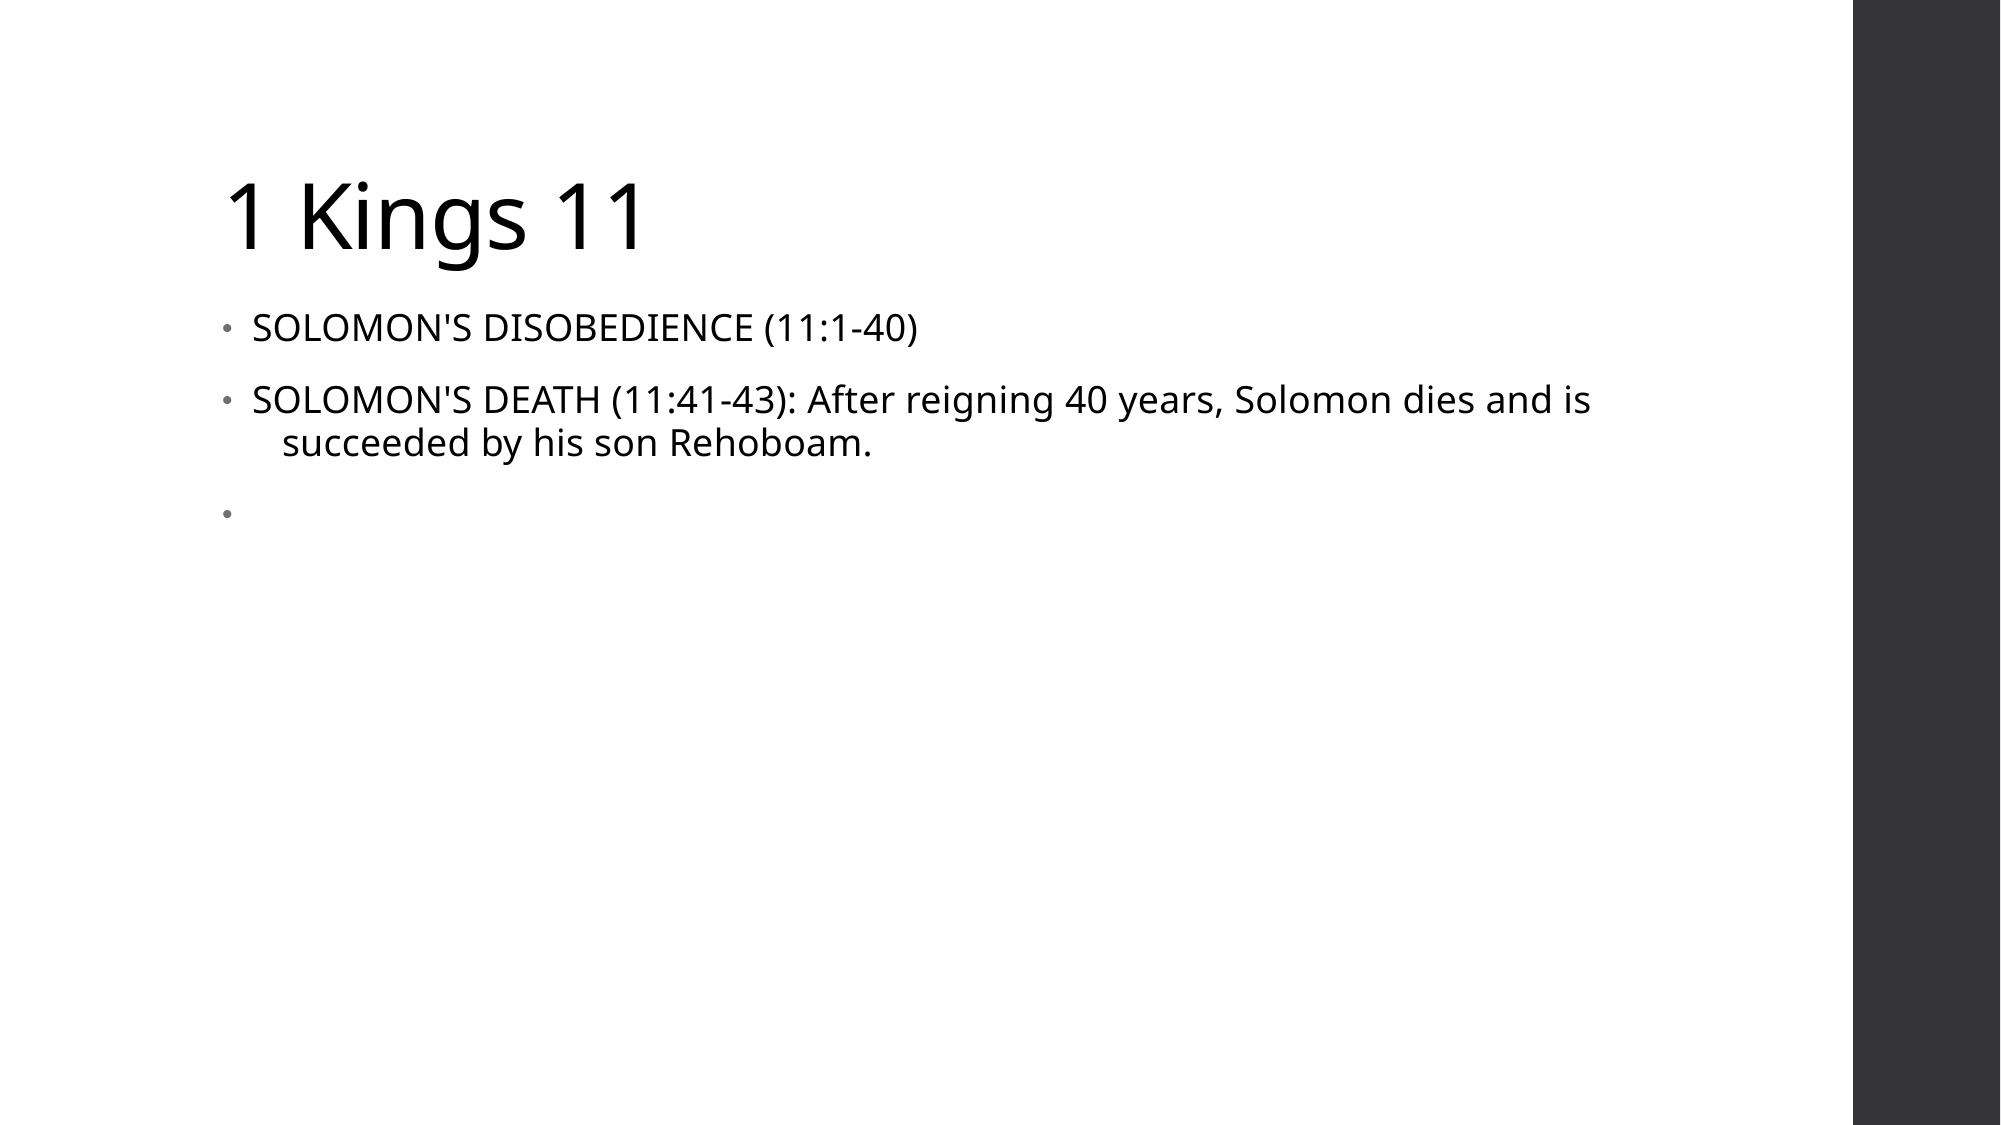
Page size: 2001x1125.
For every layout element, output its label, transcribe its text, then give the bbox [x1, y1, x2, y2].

list SOLOMON'S DISOBEDIENCE (11:1-40) SOLOMON'S DEATH (11:41-43): After reigning 40 years, Solomon dies and is succeeded by his son Rehoboam. [206, 299, 1617, 1014]
title 1 Kings 11 [206, 60, 1797, 278]
